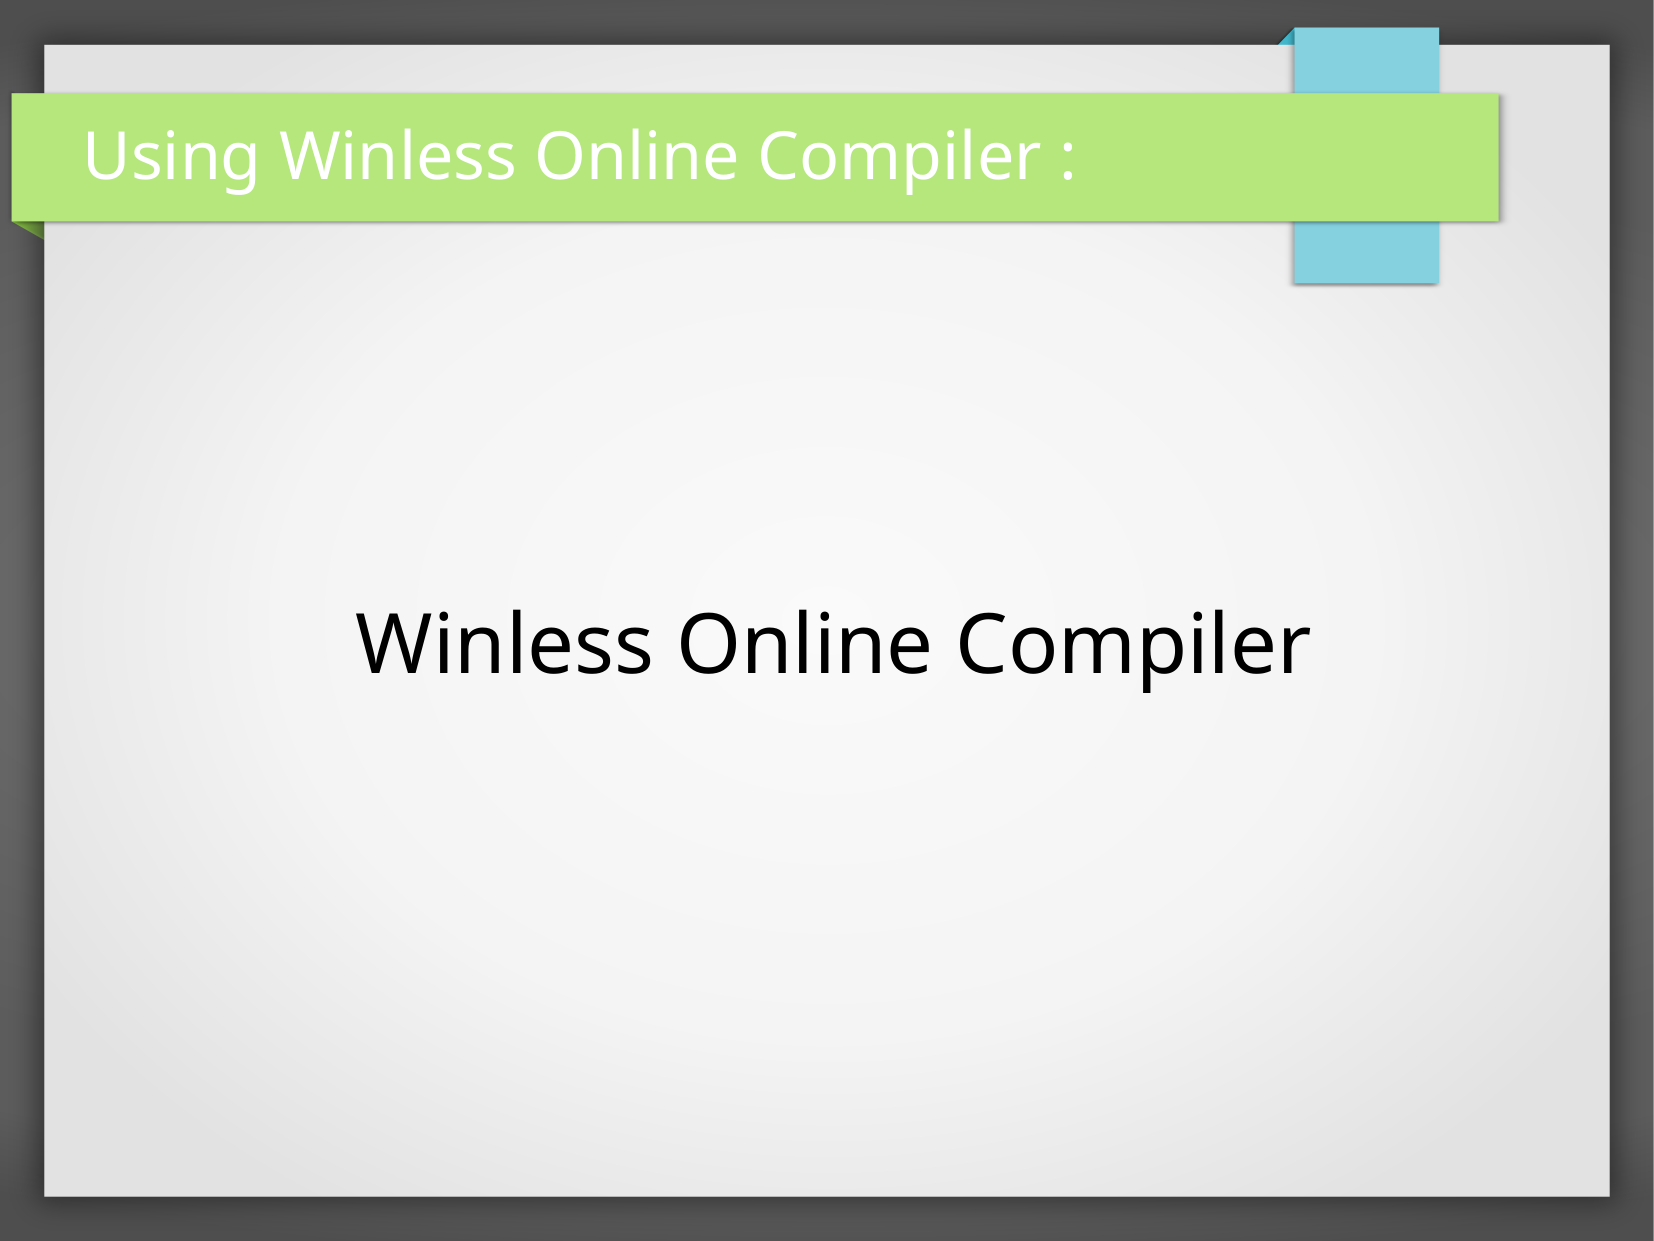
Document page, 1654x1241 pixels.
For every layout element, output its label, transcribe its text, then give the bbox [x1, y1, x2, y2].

picture [0, 0, 1654, 1241]
title Using Winless Online Compiler : [82, 94, 1264, 213]
list Winless Online Compiler [285, 585, 1366, 811]
